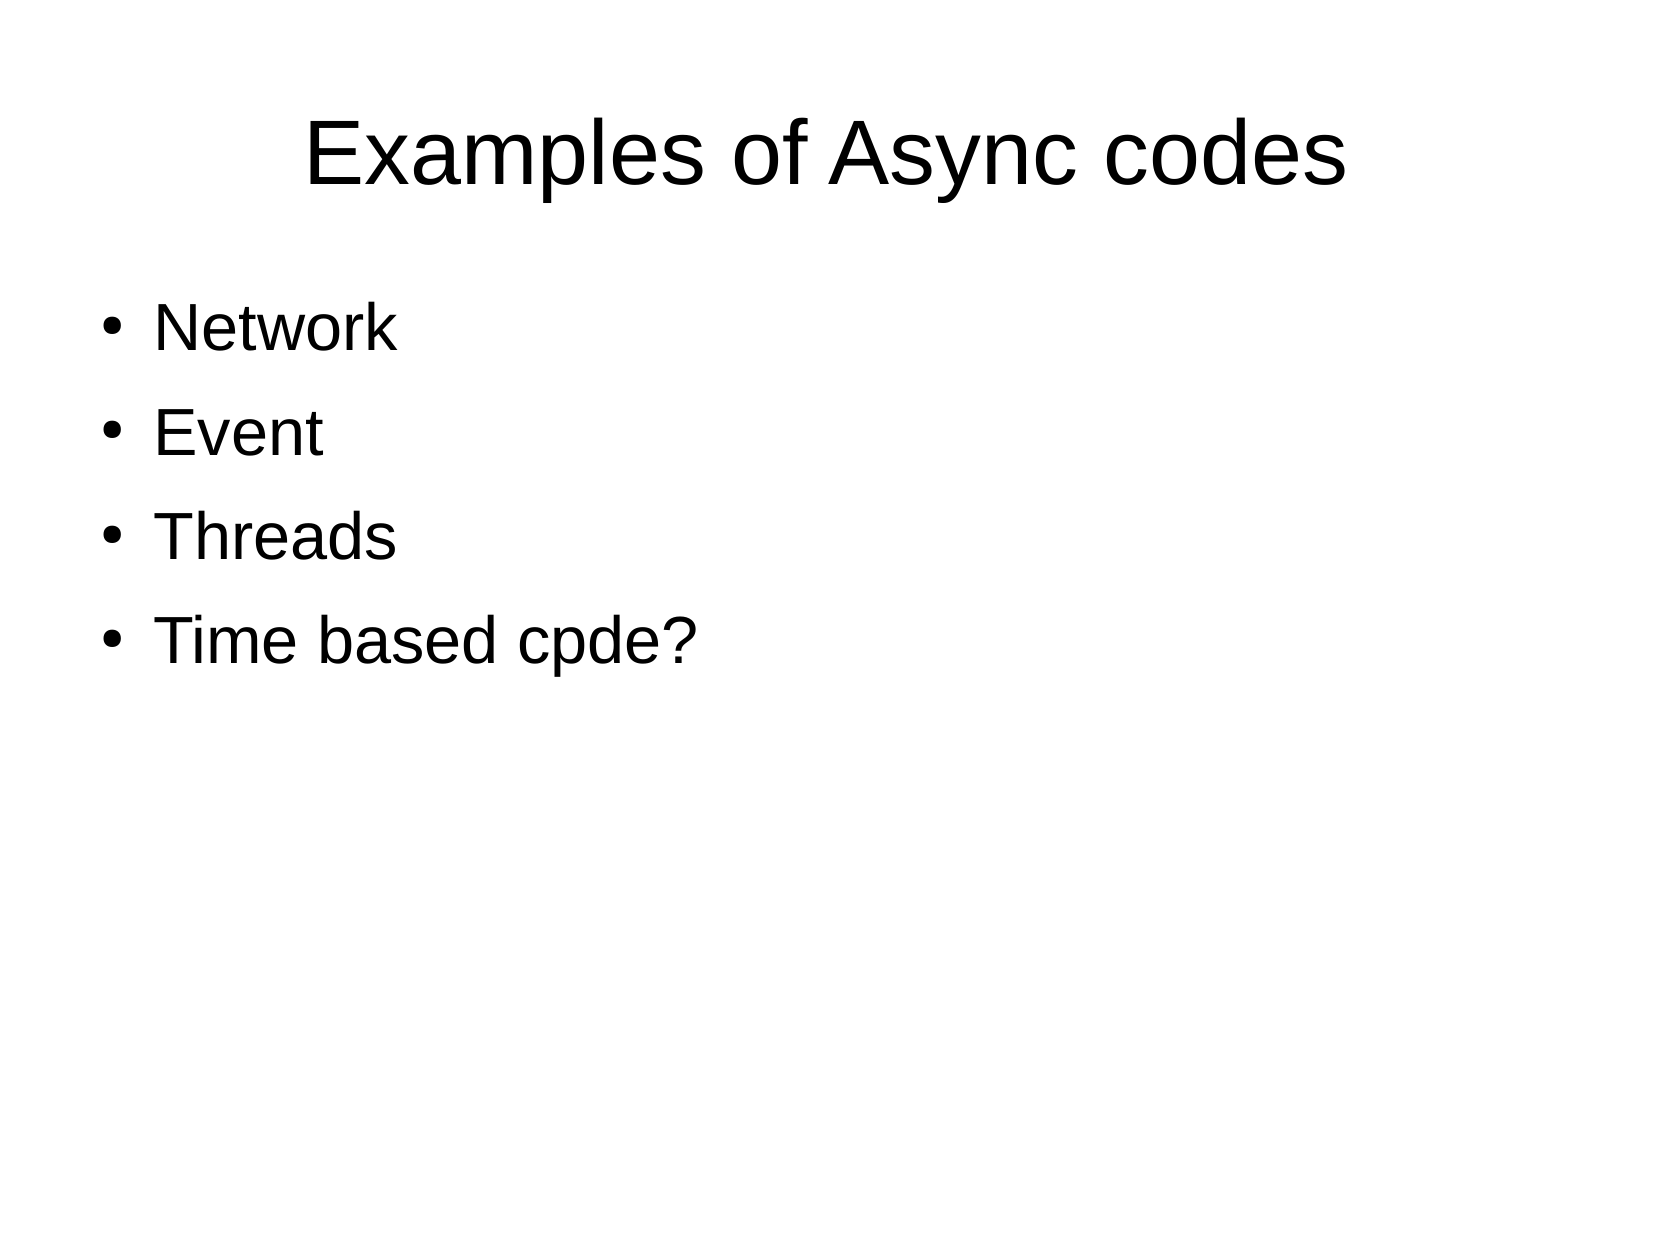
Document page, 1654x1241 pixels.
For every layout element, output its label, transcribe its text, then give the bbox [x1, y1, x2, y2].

title Examples of Async codes [82, 49, 1571, 257]
list Network Event Threads Time based cpde? [82, 290, 1571, 1010]
